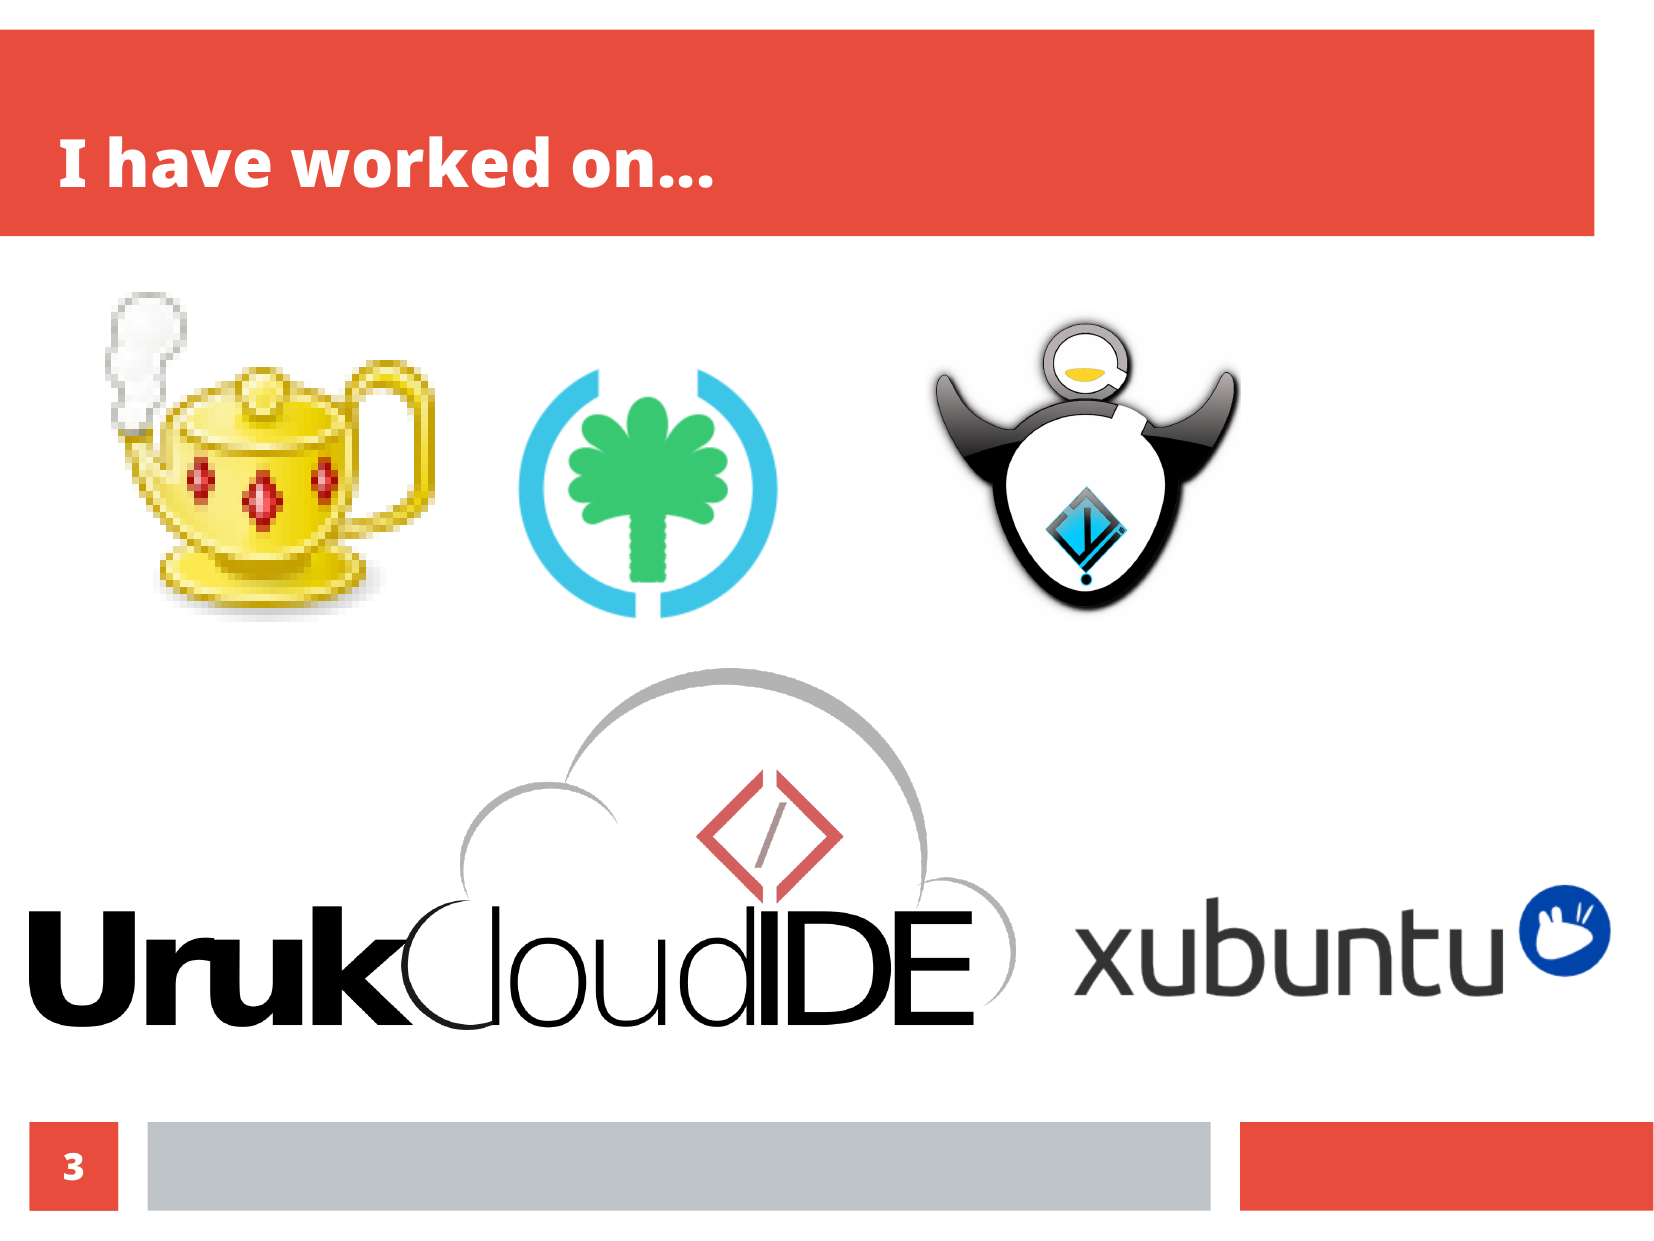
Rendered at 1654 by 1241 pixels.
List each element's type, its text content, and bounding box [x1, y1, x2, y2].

picture [925, 307, 1241, 623]
picture [105, 292, 435, 622]
picture [1046, 857, 1639, 1026]
title I have worked on... [59, 59, 1595, 207]
picture [507, 336, 808, 641]
picture [29, 668, 1016, 1031]
